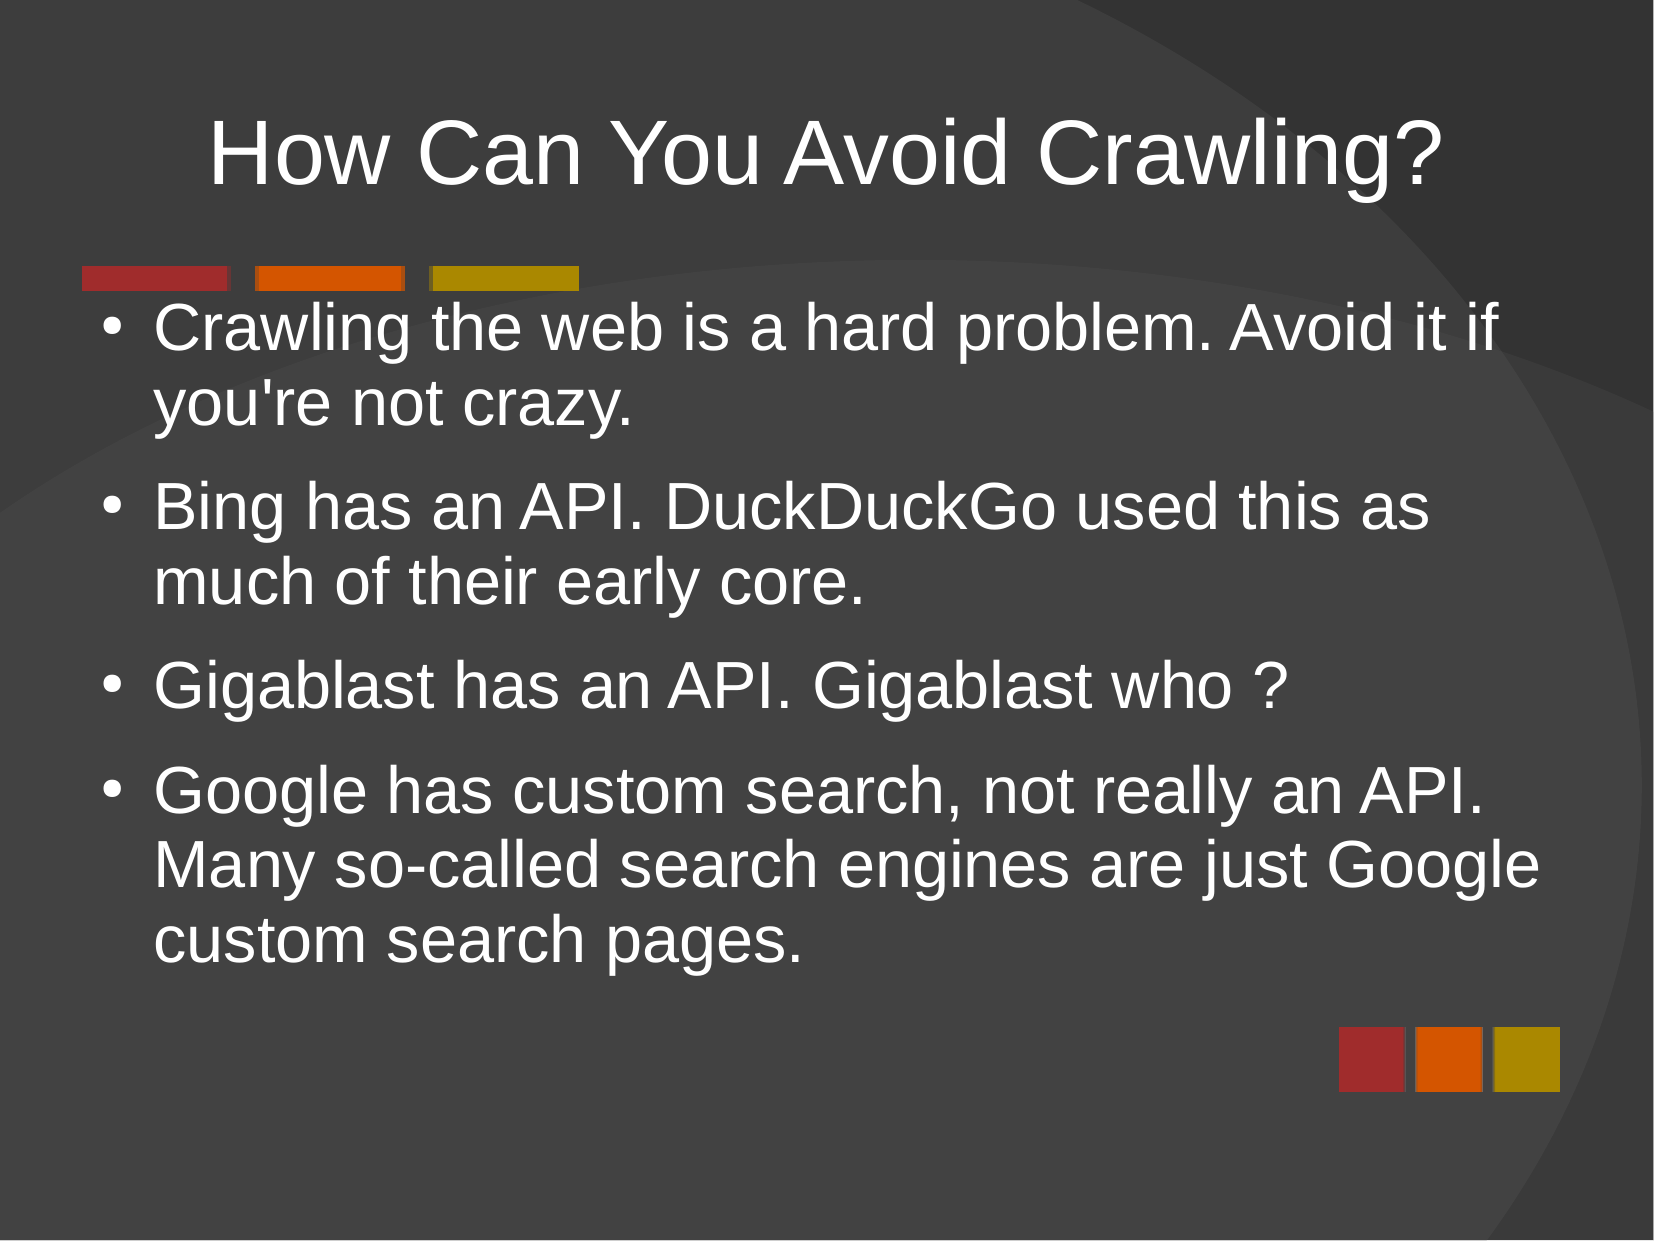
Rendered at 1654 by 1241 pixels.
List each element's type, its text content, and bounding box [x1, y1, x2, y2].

picture [1339, 1027, 1560, 1092]
picture [82, 266, 579, 290]
title How Can You Avoid Crawling? [82, 49, 1571, 257]
list Crawling the web is a hard problem. Avoid it if you're not crazy. Bing has an API. DuckDuckGo used this as much of their early core. Gigablast has an API. Gigablast who ? Google has custom search, not really an API. Many so-called search engines are just Google custom search pages. [82, 290, 1571, 1010]
